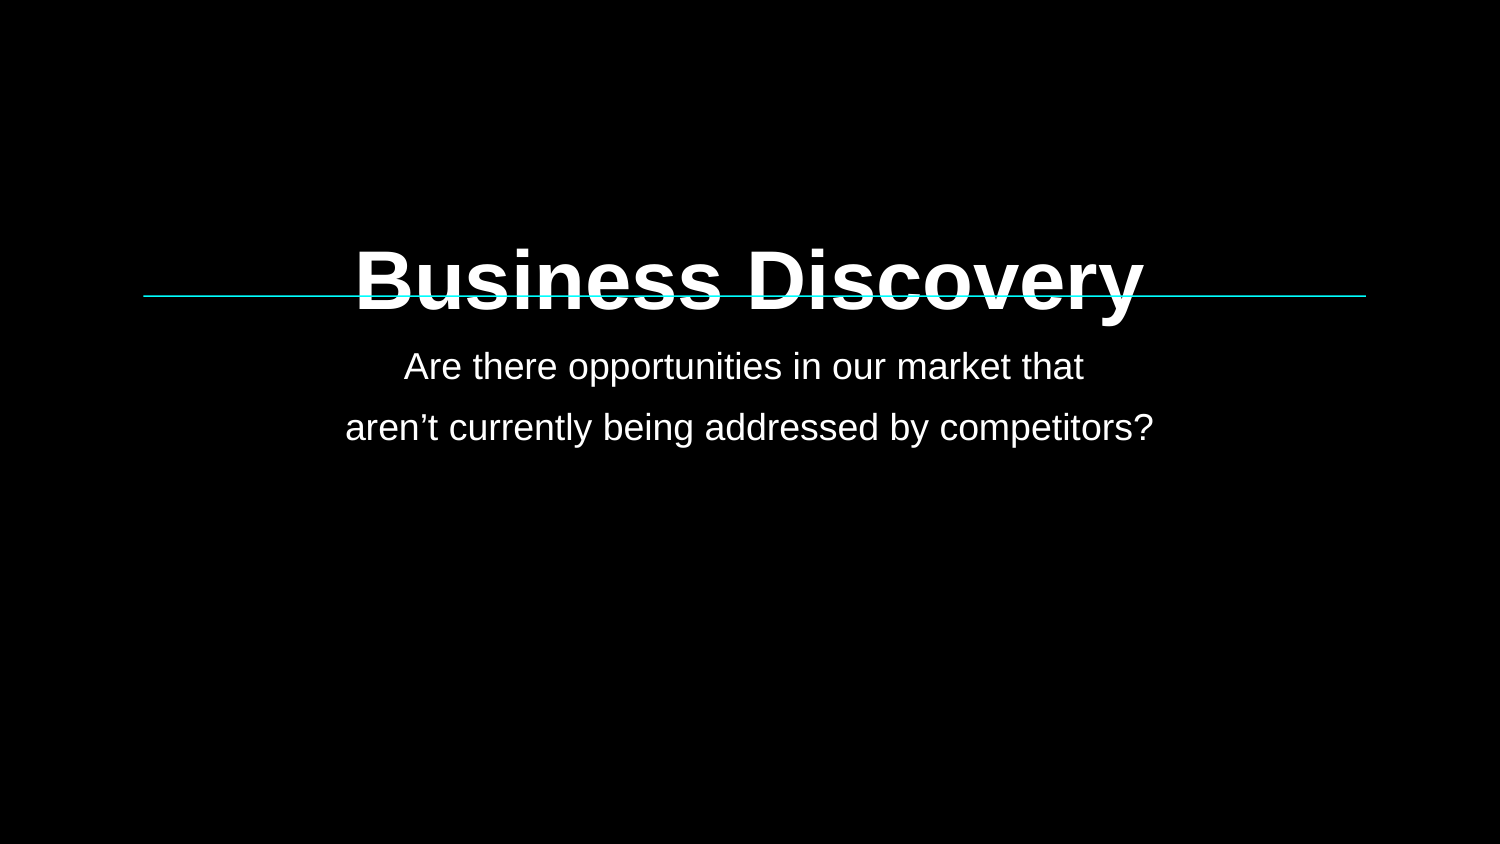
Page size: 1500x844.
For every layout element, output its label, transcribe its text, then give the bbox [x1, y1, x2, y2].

title Business Discovery Are there opportunities in our market that aren’t currently being addressed by competitors? [132, 176, 1366, 688]
